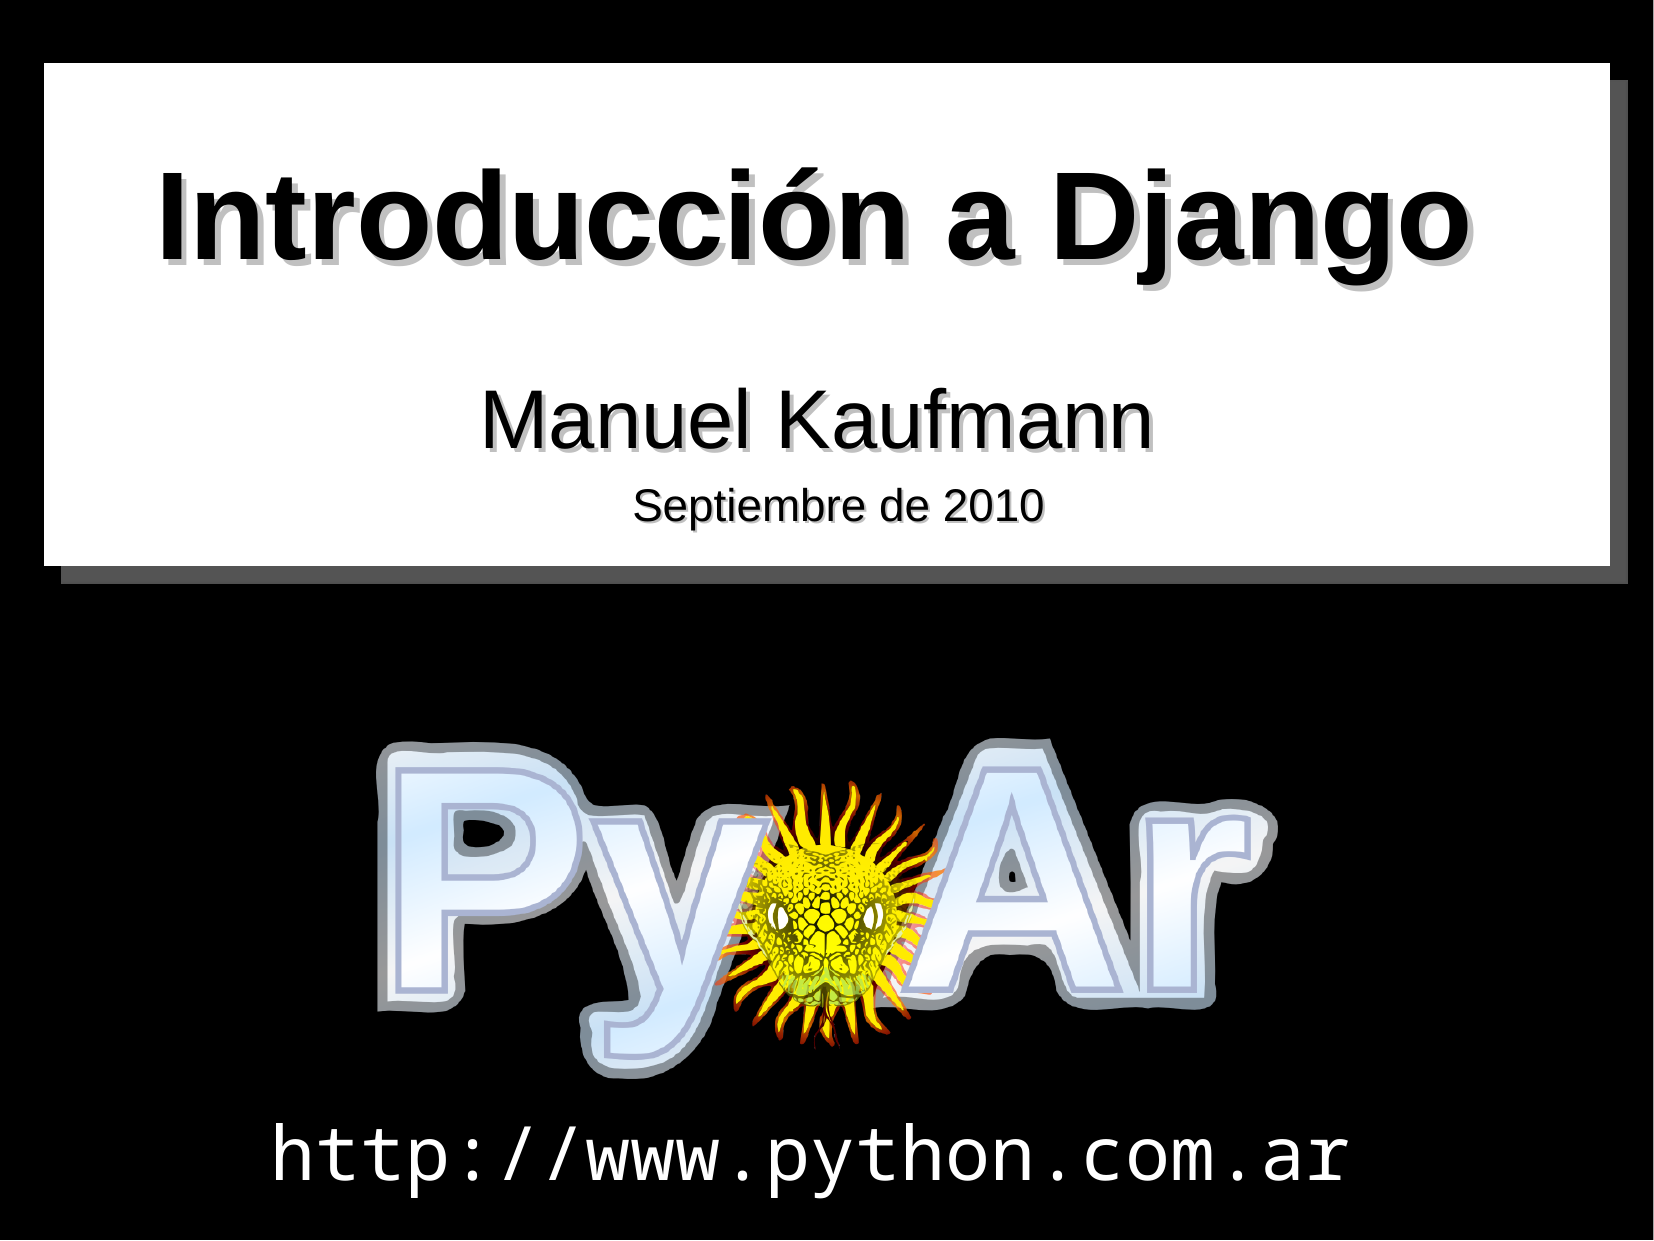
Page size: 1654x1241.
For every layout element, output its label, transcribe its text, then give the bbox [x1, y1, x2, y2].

text_box Introducción a Django [140, 139, 1514, 294]
text_box Manuel Kaufmann [465, 366, 1189, 474]
text_box http://www.python.com.ar [255, 1092, 1398, 1195]
picture [376, 738, 1278, 1079]
text_box [44, 63, 1610, 566]
text_box Septiembre de 2010 [617, 472, 1061, 539]
